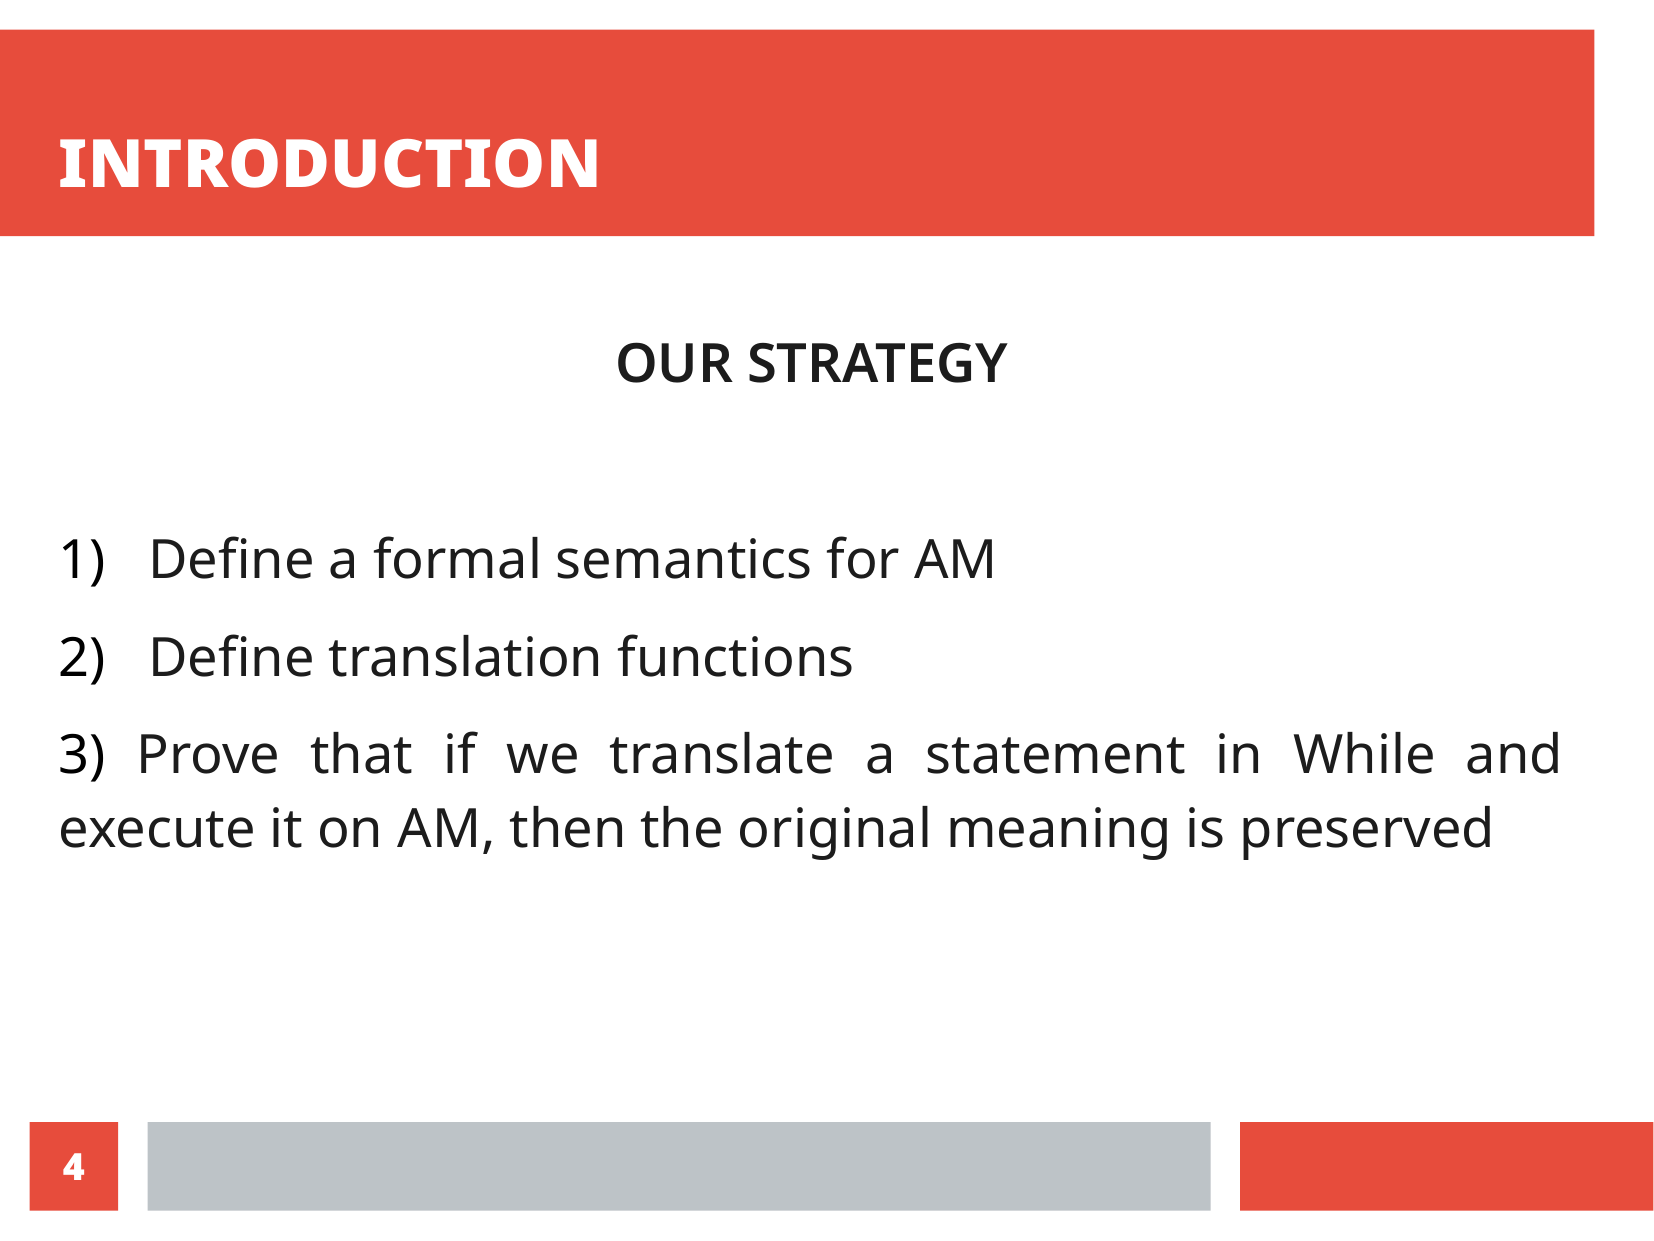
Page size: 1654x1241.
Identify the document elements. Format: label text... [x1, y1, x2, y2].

title INTRODUCTION [59, 59, 1595, 207]
list OUR STRATEGY Define a formal semantics for AM Define translation functions Prove that if we translate a statement in While and execute it on AM, then the original meaning is preserved [59, 324, 1565, 1093]
